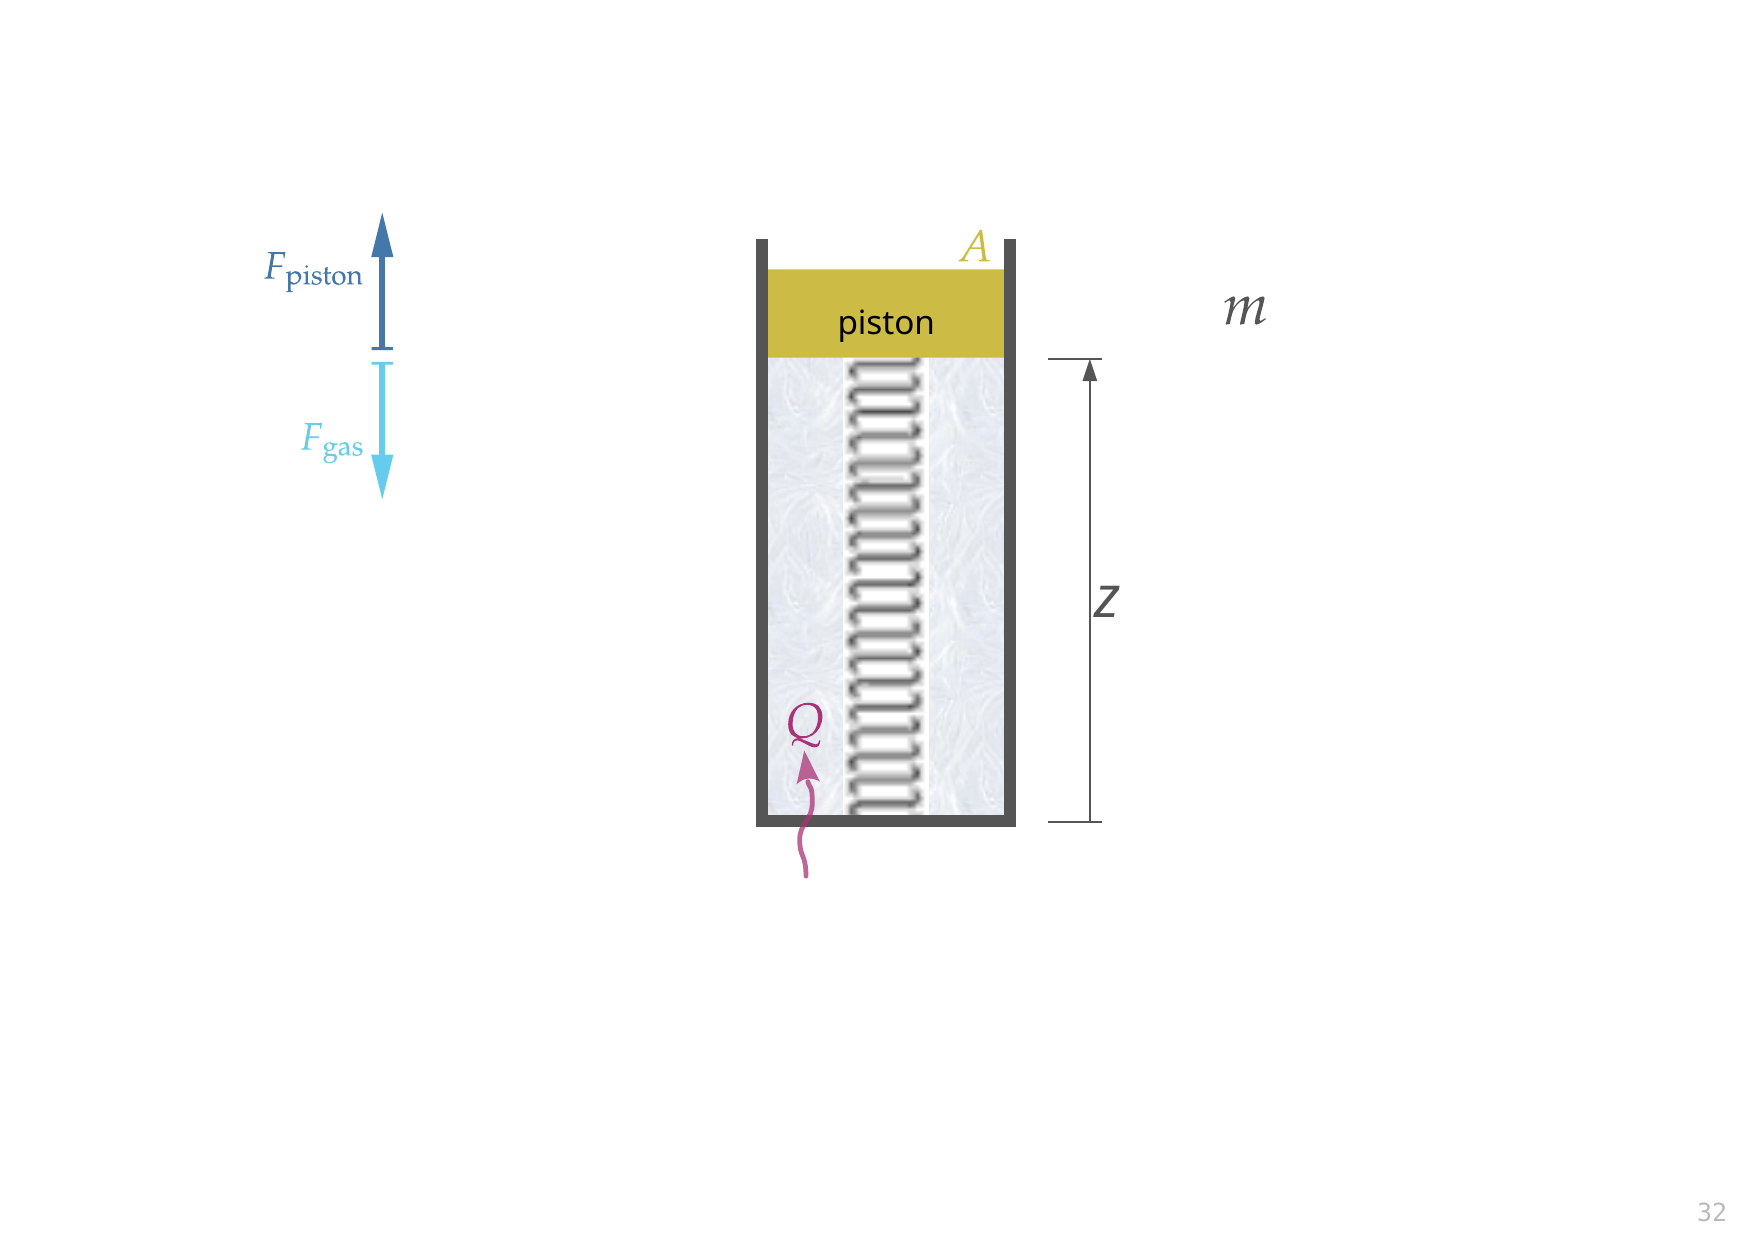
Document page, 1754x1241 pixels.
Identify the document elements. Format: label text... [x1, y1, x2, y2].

text_box z [1091, 548, 1136, 622]
text_box [322, 266, 363, 285]
text_box [264, 252, 286, 279]
text_box [768, 269, 1004, 815]
text_box [285, 271, 302, 293]
text_box [338, 442, 351, 456]
text_box [352, 442, 363, 456]
text_box [301, 423, 323, 450]
text_box [958, 229, 990, 262]
text_box [303, 271, 322, 285]
text_box z [1079, 548, 1089, 622]
picture [843, 358, 929, 815]
text_box [1224, 296, 1266, 325]
text_box [323, 442, 338, 464]
text_box piston [825, 291, 947, 340]
